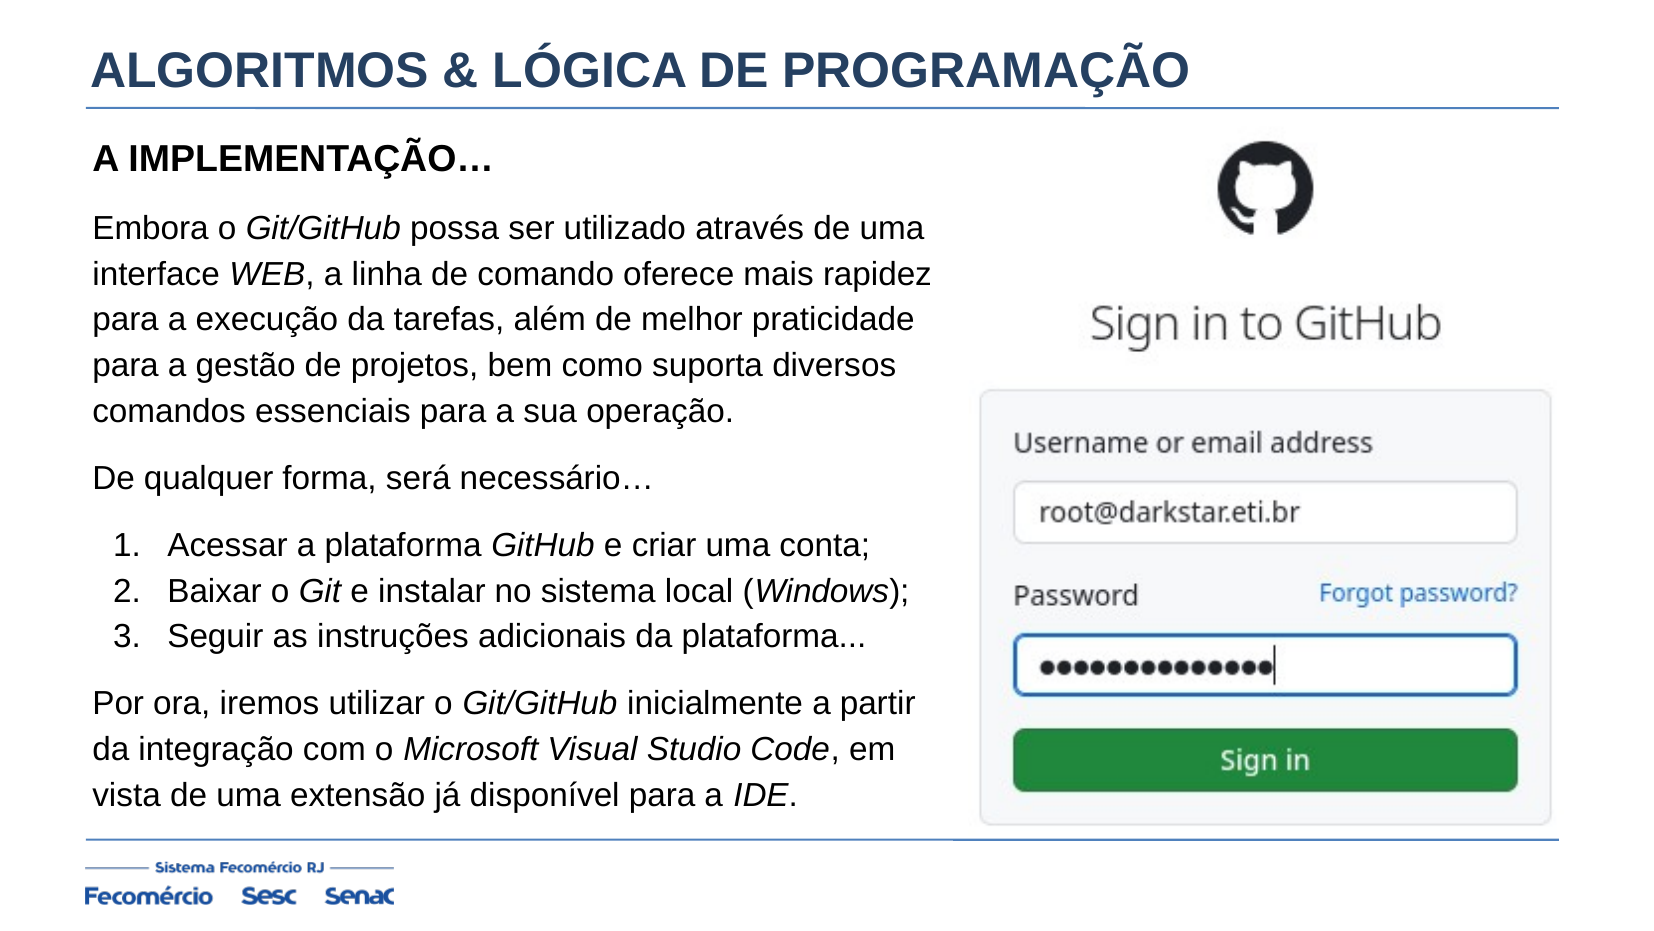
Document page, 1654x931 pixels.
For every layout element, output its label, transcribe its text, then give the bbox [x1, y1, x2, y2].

text_box A IMPLEMENTAÇÃO… Embora o Git/GitHub possa ser utilizado através de uma interface WEB, a linha de comando oferece mais rapidez para a execução da tarefas, além de melhor praticidade para a gestão de projetos, bem como suporta diversos comandos essenciais para a sua operação. De qualquer forma, será necessário… Acessar a plataforma GitHub e criar uma conta; Baixar o Git e instalar no sistema local (Windows); Seguir as instruções adicionais da plataforma... Por ora, iremos utilizar o Git/GitHub inicialmente a partir da integração com o Microsoft Visual Studio Code, em vista de uma extensão já disponível para a IDE. [77, 112, 971, 836]
picture [62, 845, 416, 921]
picture [971, 112, 1564, 836]
text_box ALGORITMOS & LÓGICA DE PROGRAMAÇÃO [90, 32, 1564, 104]
